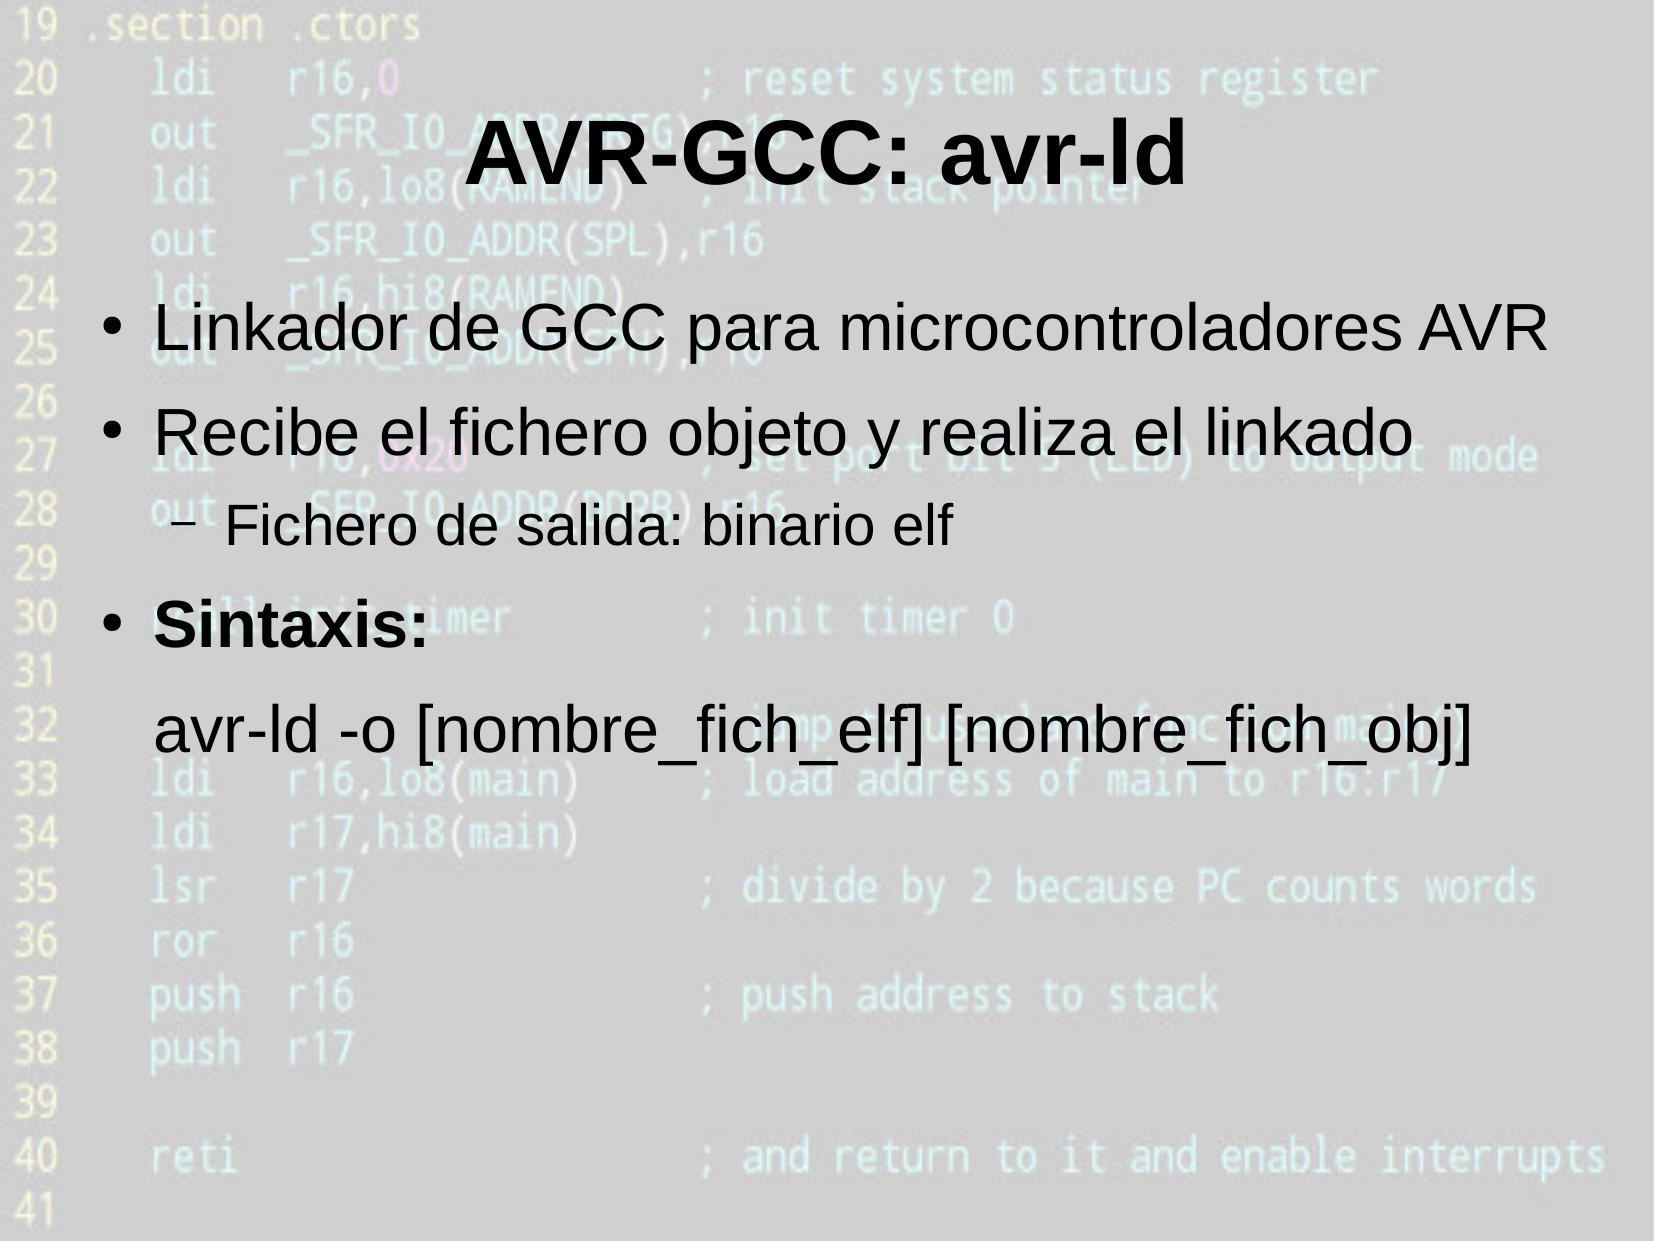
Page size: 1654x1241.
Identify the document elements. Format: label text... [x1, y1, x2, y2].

title AVR-GCC: avr-ld [82, 49, 1571, 257]
picture [0, 0, 1654, 1241]
list Linkador de GCC para microcontroladores AVR Recibe el fichero objeto y realiza el linkado Fichero de salida: binario elf Sintaxis: avr-ld -o [nombre_fich_elf] [nombre_fich_obj] [82, 290, 1571, 1010]
